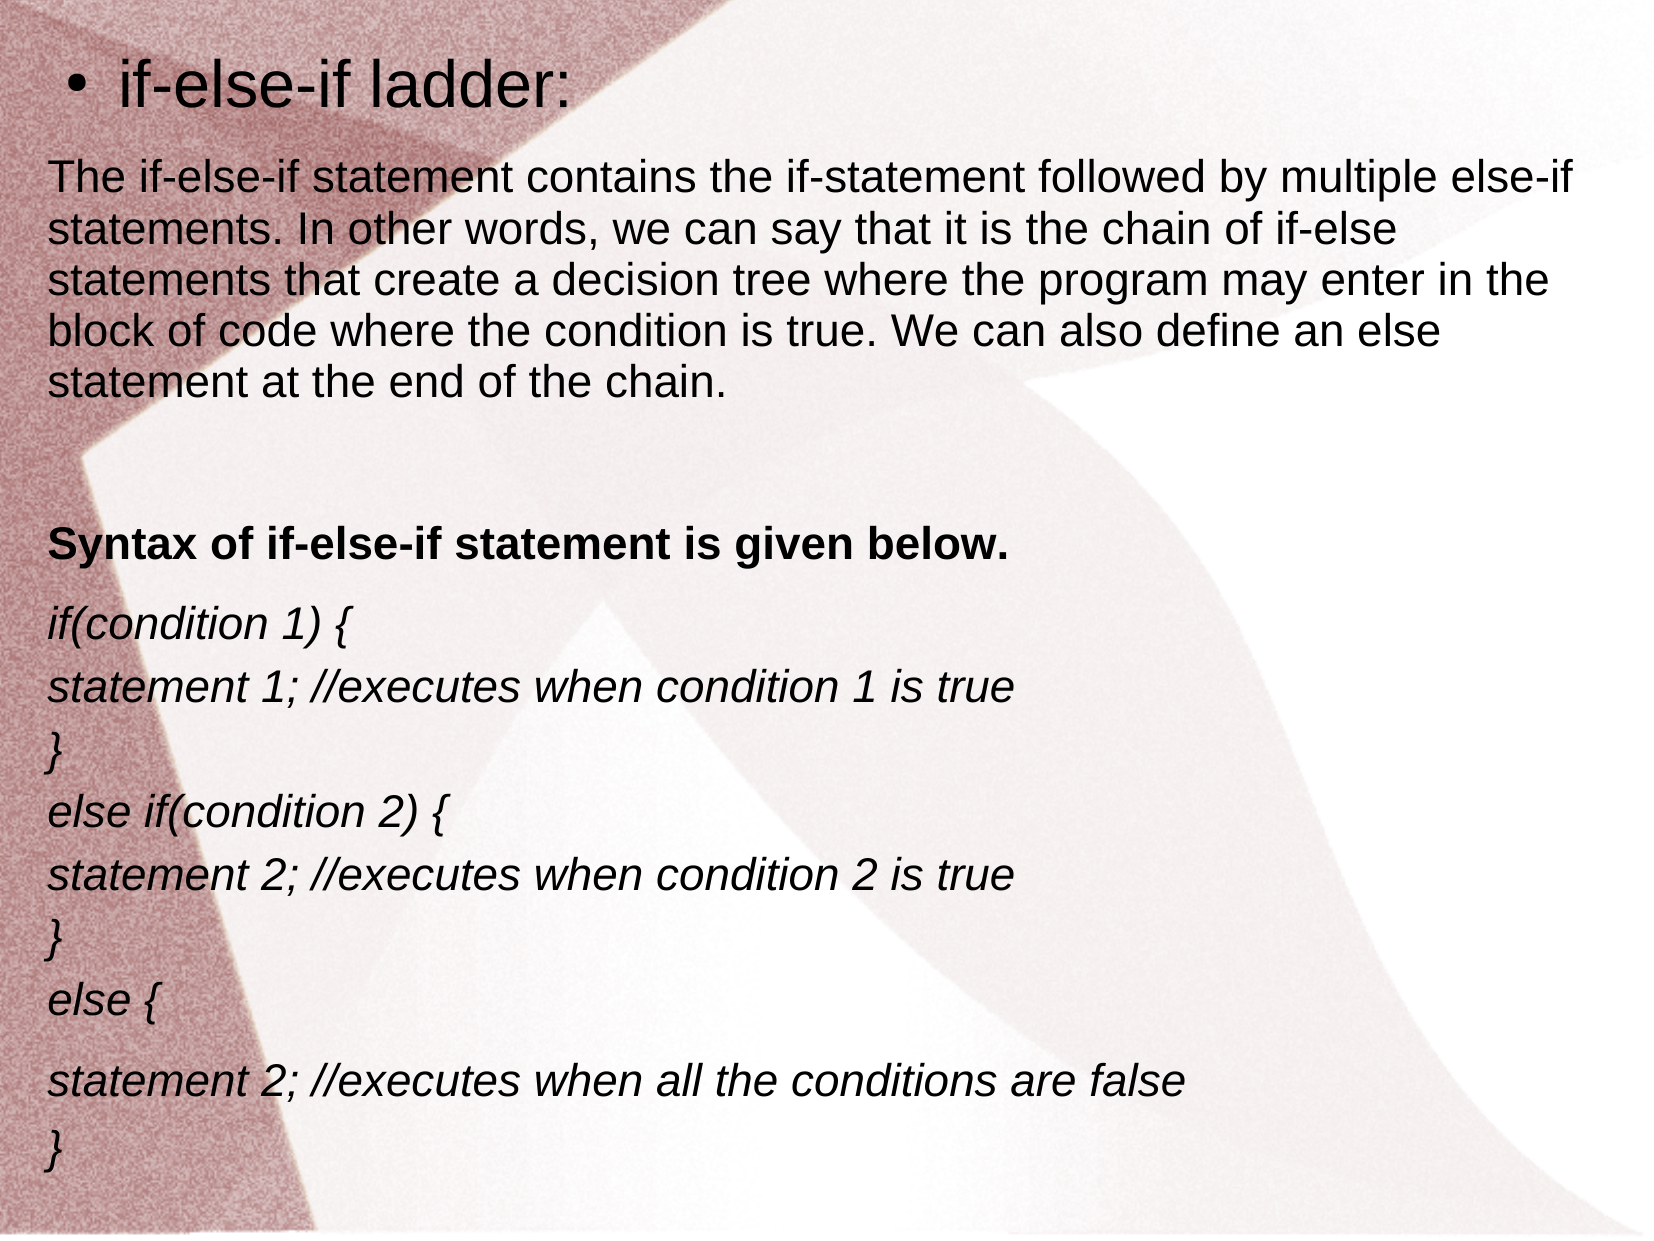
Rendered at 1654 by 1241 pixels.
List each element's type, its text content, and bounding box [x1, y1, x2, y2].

picture [0, 0, 1654, 1241]
list if-else-if ladder: The if-else-if statement contains the if-statement followed by multiple else-if statements. In other words, we can say that it is the chain of if-else statements that create a decision tree where the program may enter in the block of code where the condition is true. We can also define an else statement at the end of the chain. Syntax of if-else-if statement is given below. if(condition 1) { statement 1; //executes when condition 1 is true } else if(condition 2) { statement 2; //executes when condition 2 is true } else { statement 2; //executes when all the conditions are false } [47, 47, 1601, 1205]
